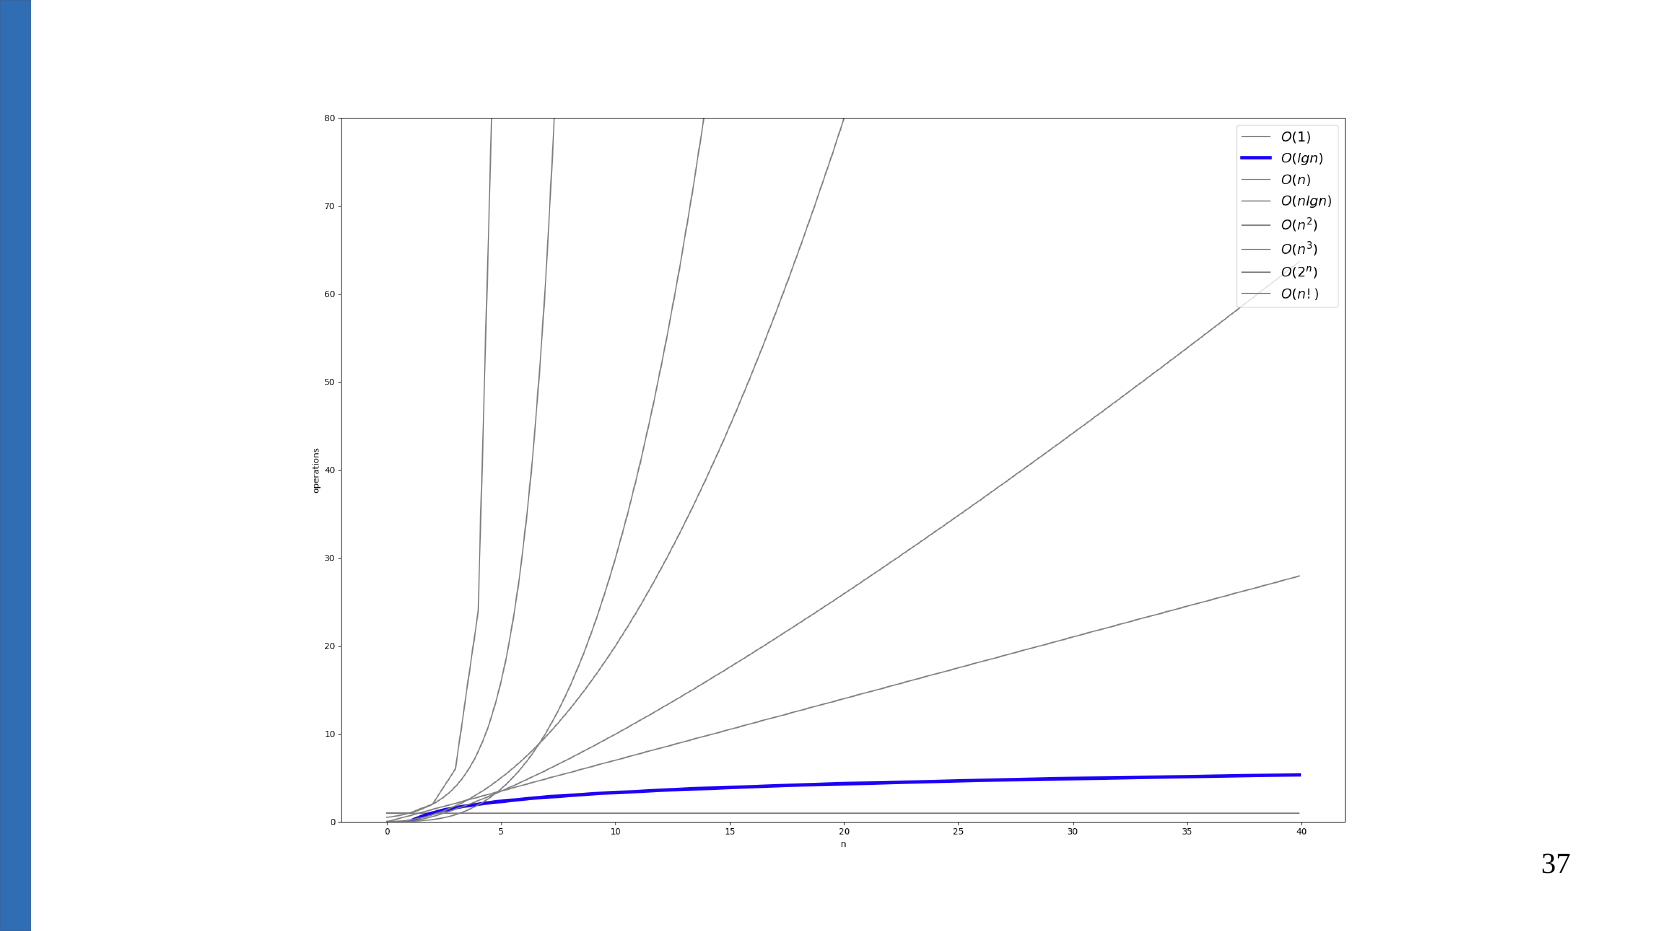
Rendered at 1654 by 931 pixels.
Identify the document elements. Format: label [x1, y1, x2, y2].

text_box [0, 0, 31, 931]
picture [179, 8, 1474, 922]
